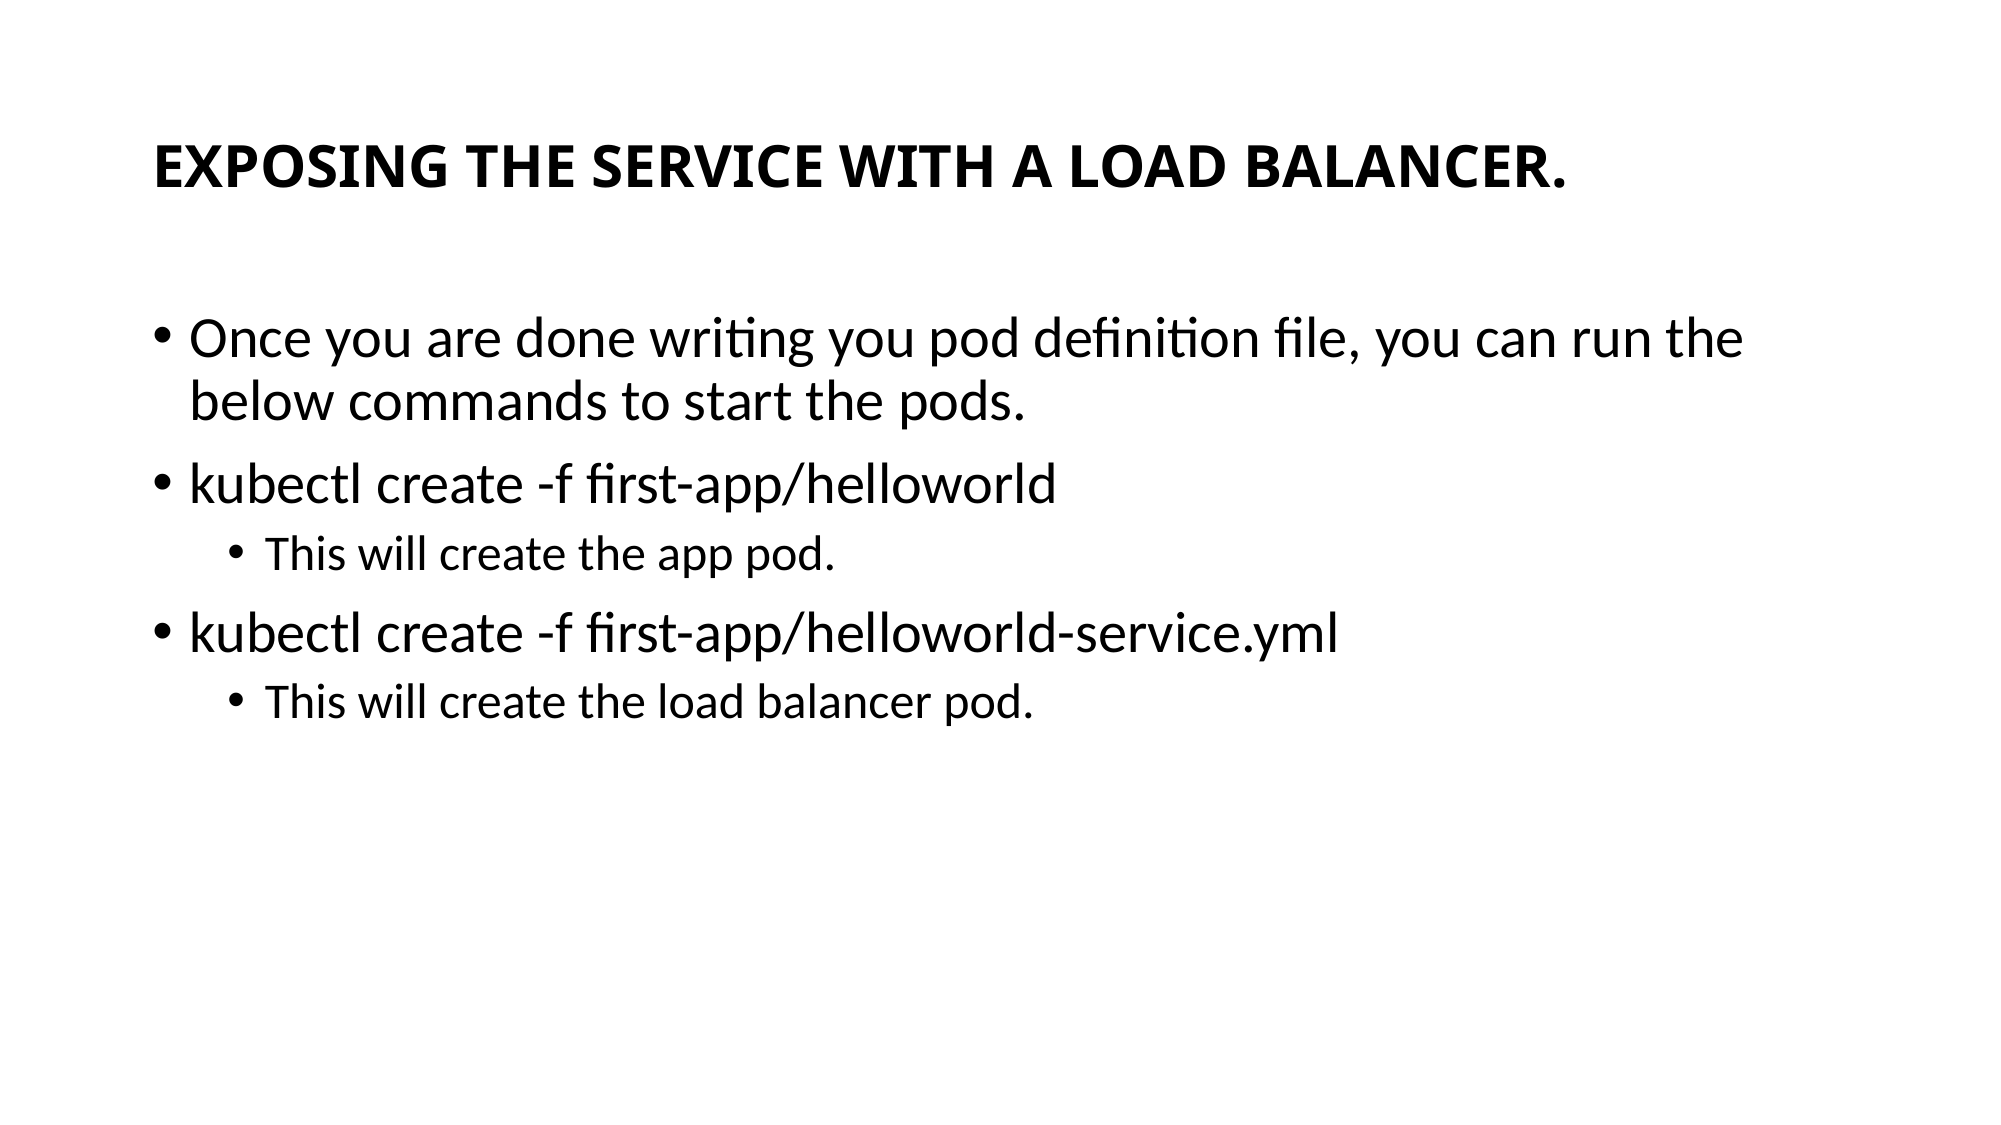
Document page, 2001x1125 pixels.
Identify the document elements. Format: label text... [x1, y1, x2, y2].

title EXPOSING THE SERVICE WITH A LOAD BALANCER. [137, 59, 1863, 278]
list Once you are done writing you pod definition file, you can run the below commands to start the pods. kubectl create -f first-app/helloworld This will create the app pod. kubectl create -f first-app/helloworld-service.yml This will create the load balancer pod. [137, 299, 1863, 1014]
